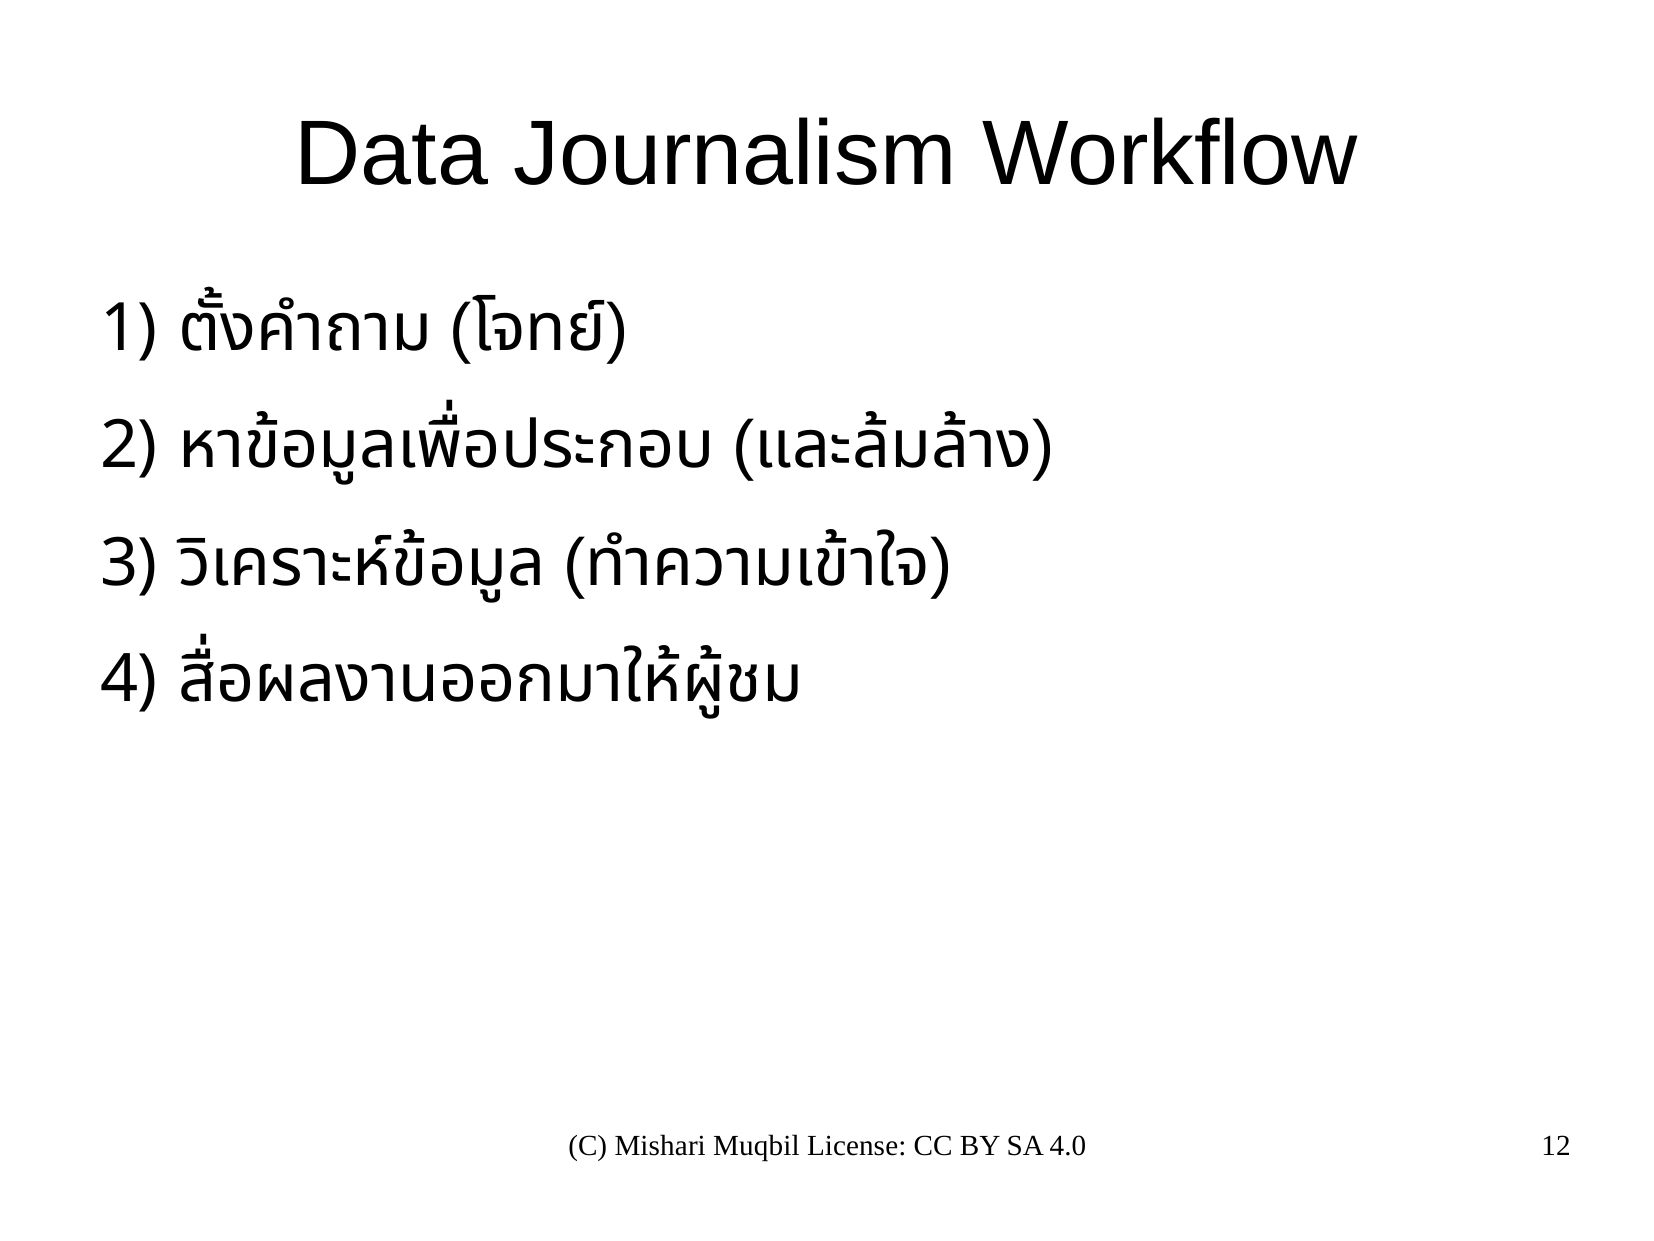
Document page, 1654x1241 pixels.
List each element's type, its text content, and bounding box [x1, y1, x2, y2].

list ตั้งคำถาม (โจทย์) หาข้อมูลเพื่อประกอบ (และล้มล้าง) วิเคราะห์ข้อมูล (ทำความเข้าใจ) สื่อผลงานออกมาให้ผู้ชม [82, 290, 1571, 1109]
title Data Journalism Workflow [82, 49, 1571, 257]
